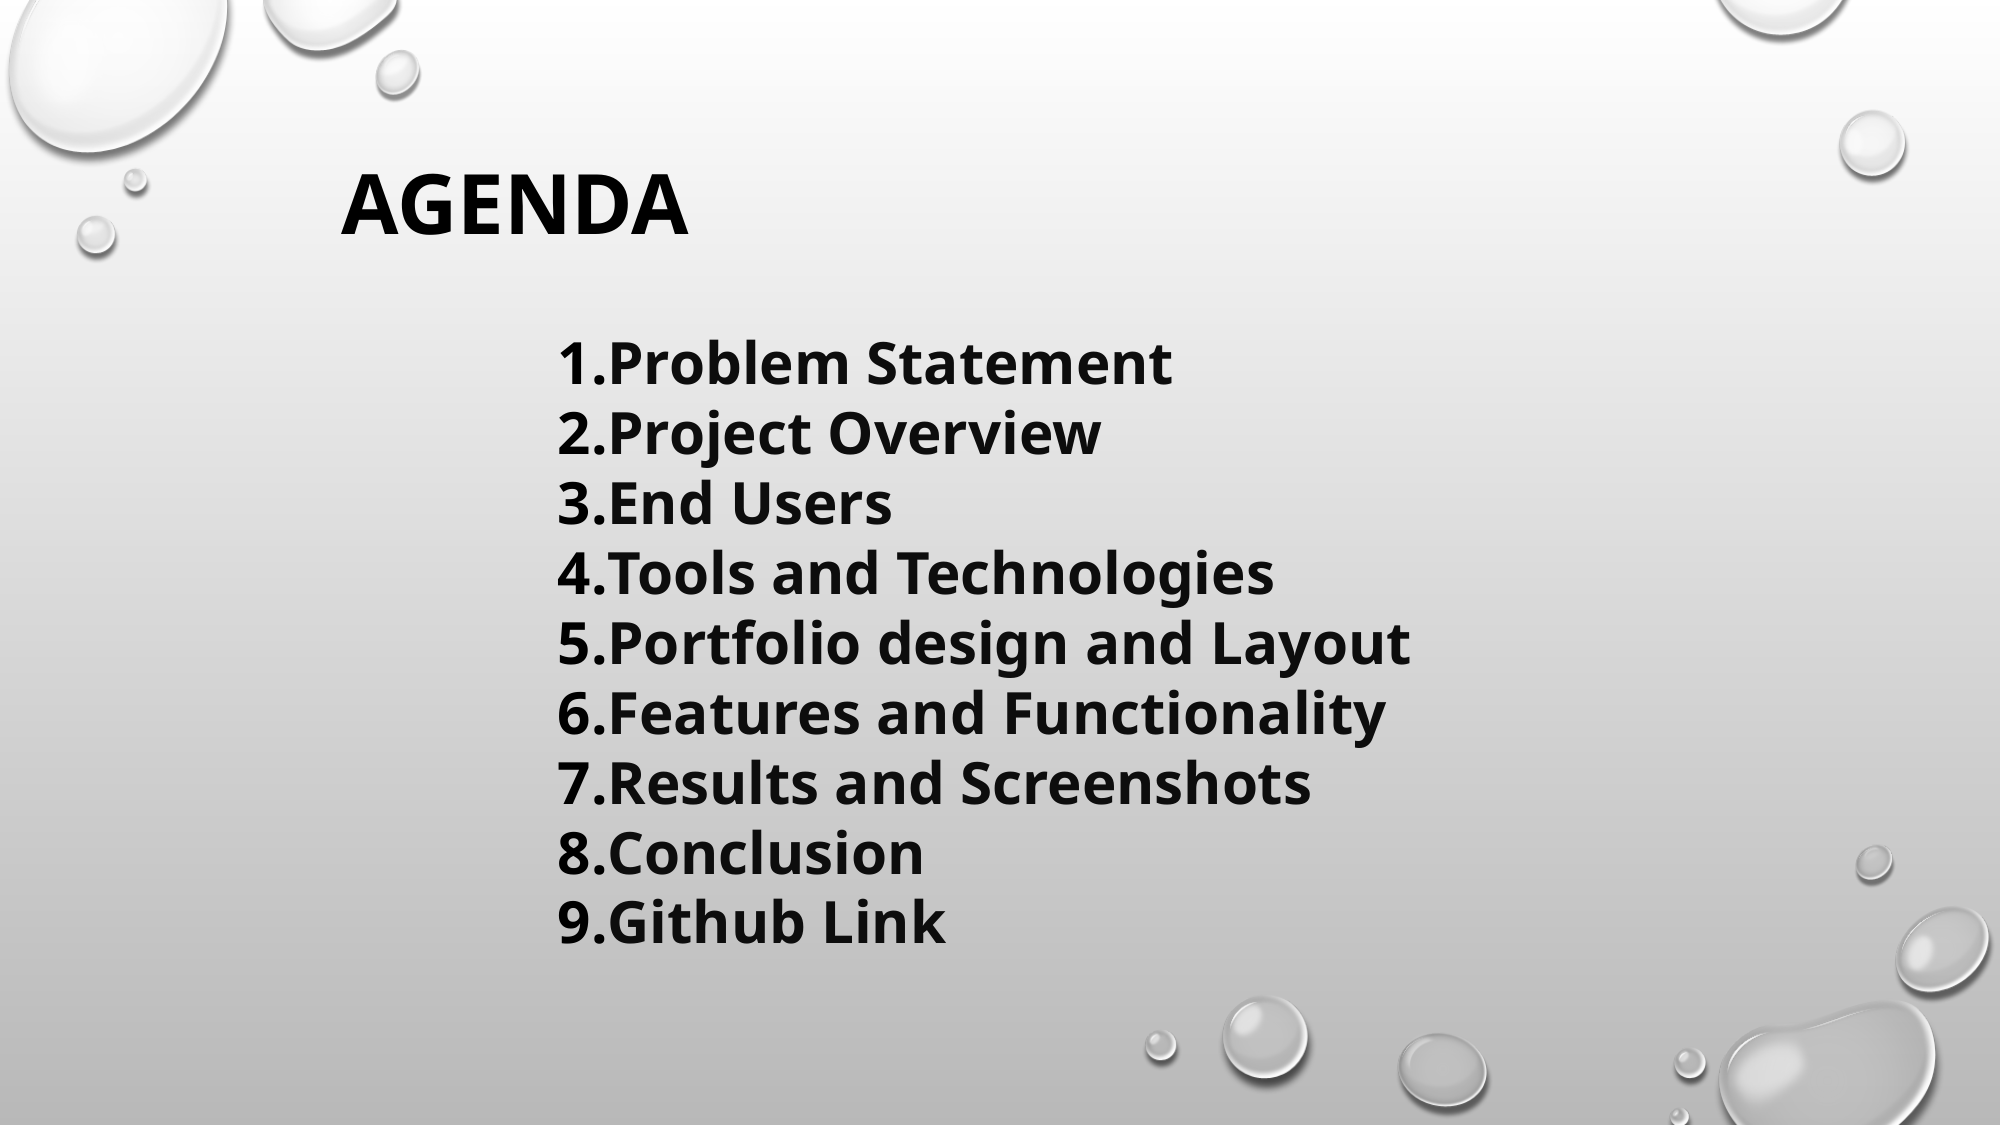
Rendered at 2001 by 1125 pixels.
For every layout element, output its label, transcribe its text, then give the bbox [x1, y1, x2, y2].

title Agenda [0, 83, 1376, 331]
text_box Problem Statement Project Overview End Users Tools and Technologies Portfolio design and Layout Features and Functionality Results and Screenshots Conclusion Github Link [542, 248, 1458, 1042]
